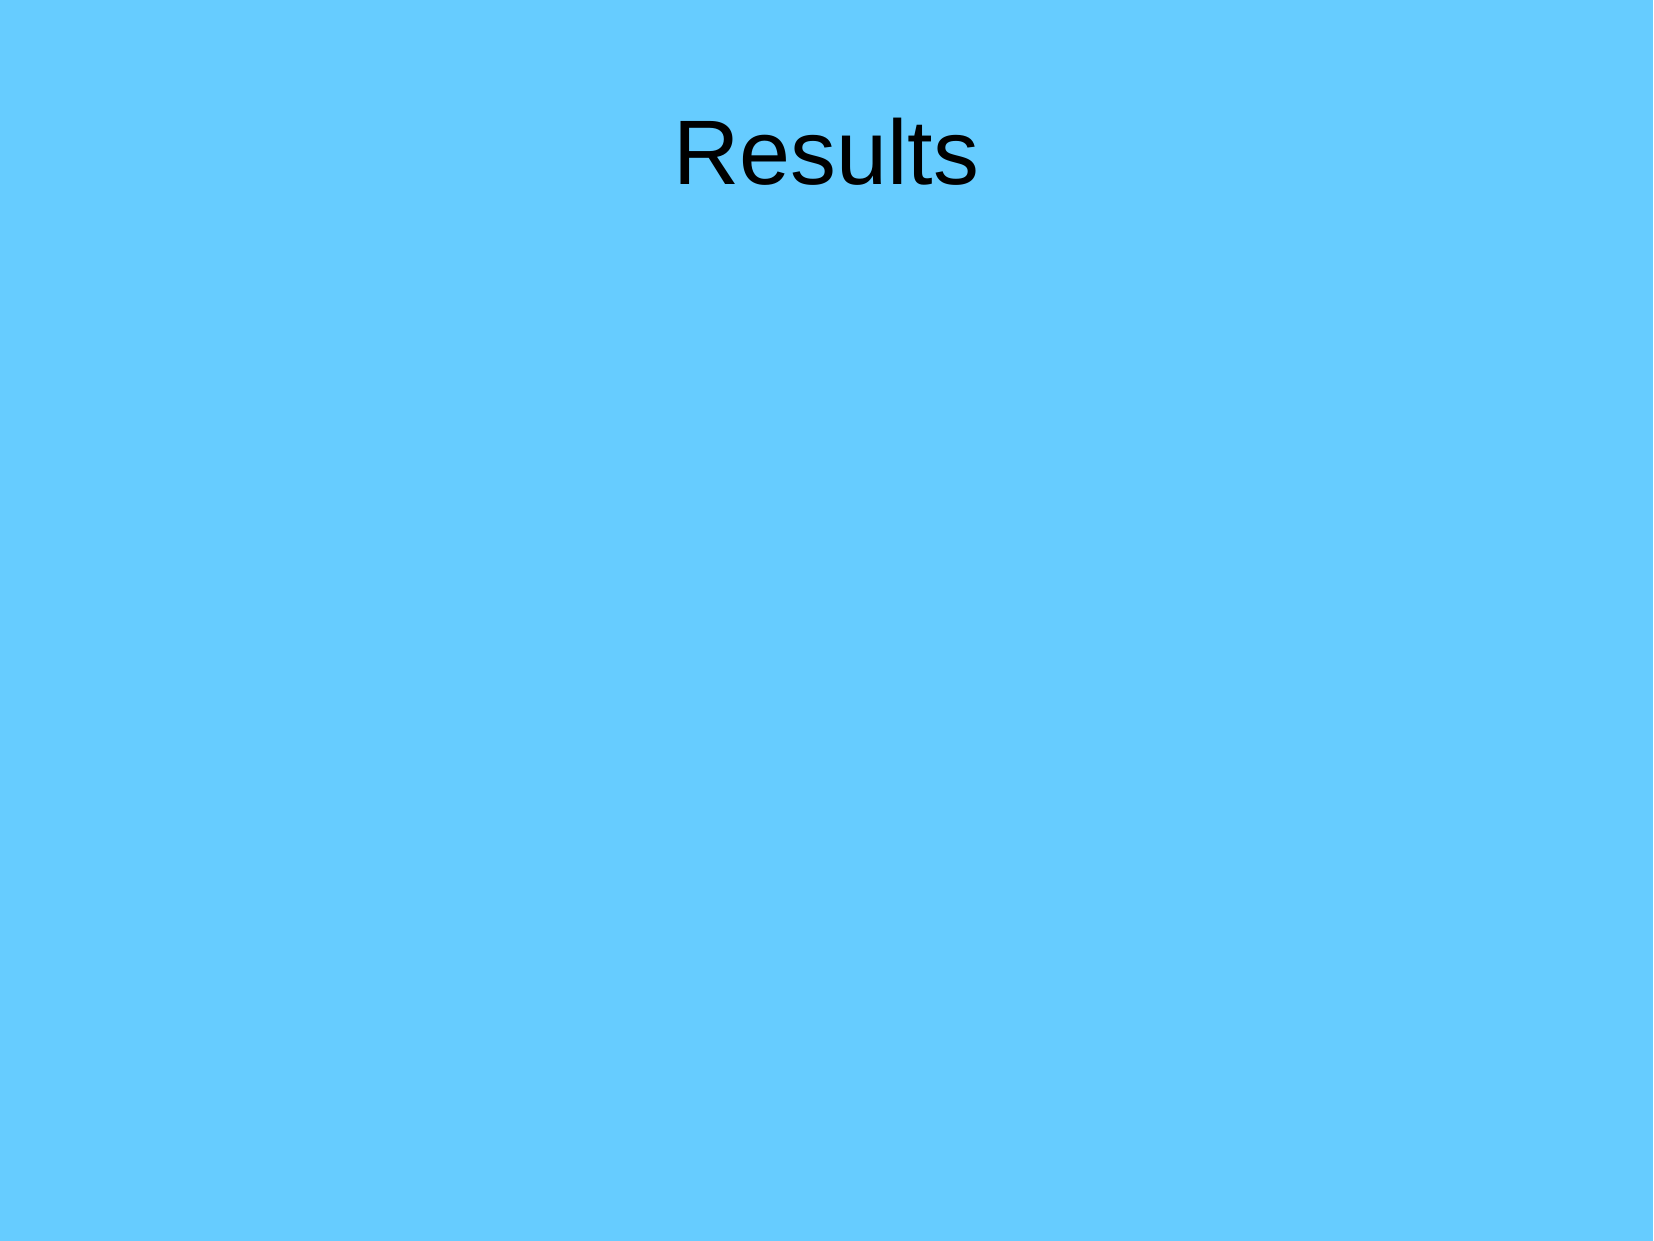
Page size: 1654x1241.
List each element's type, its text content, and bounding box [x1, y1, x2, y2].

title Results [82, 49, 1571, 257]
